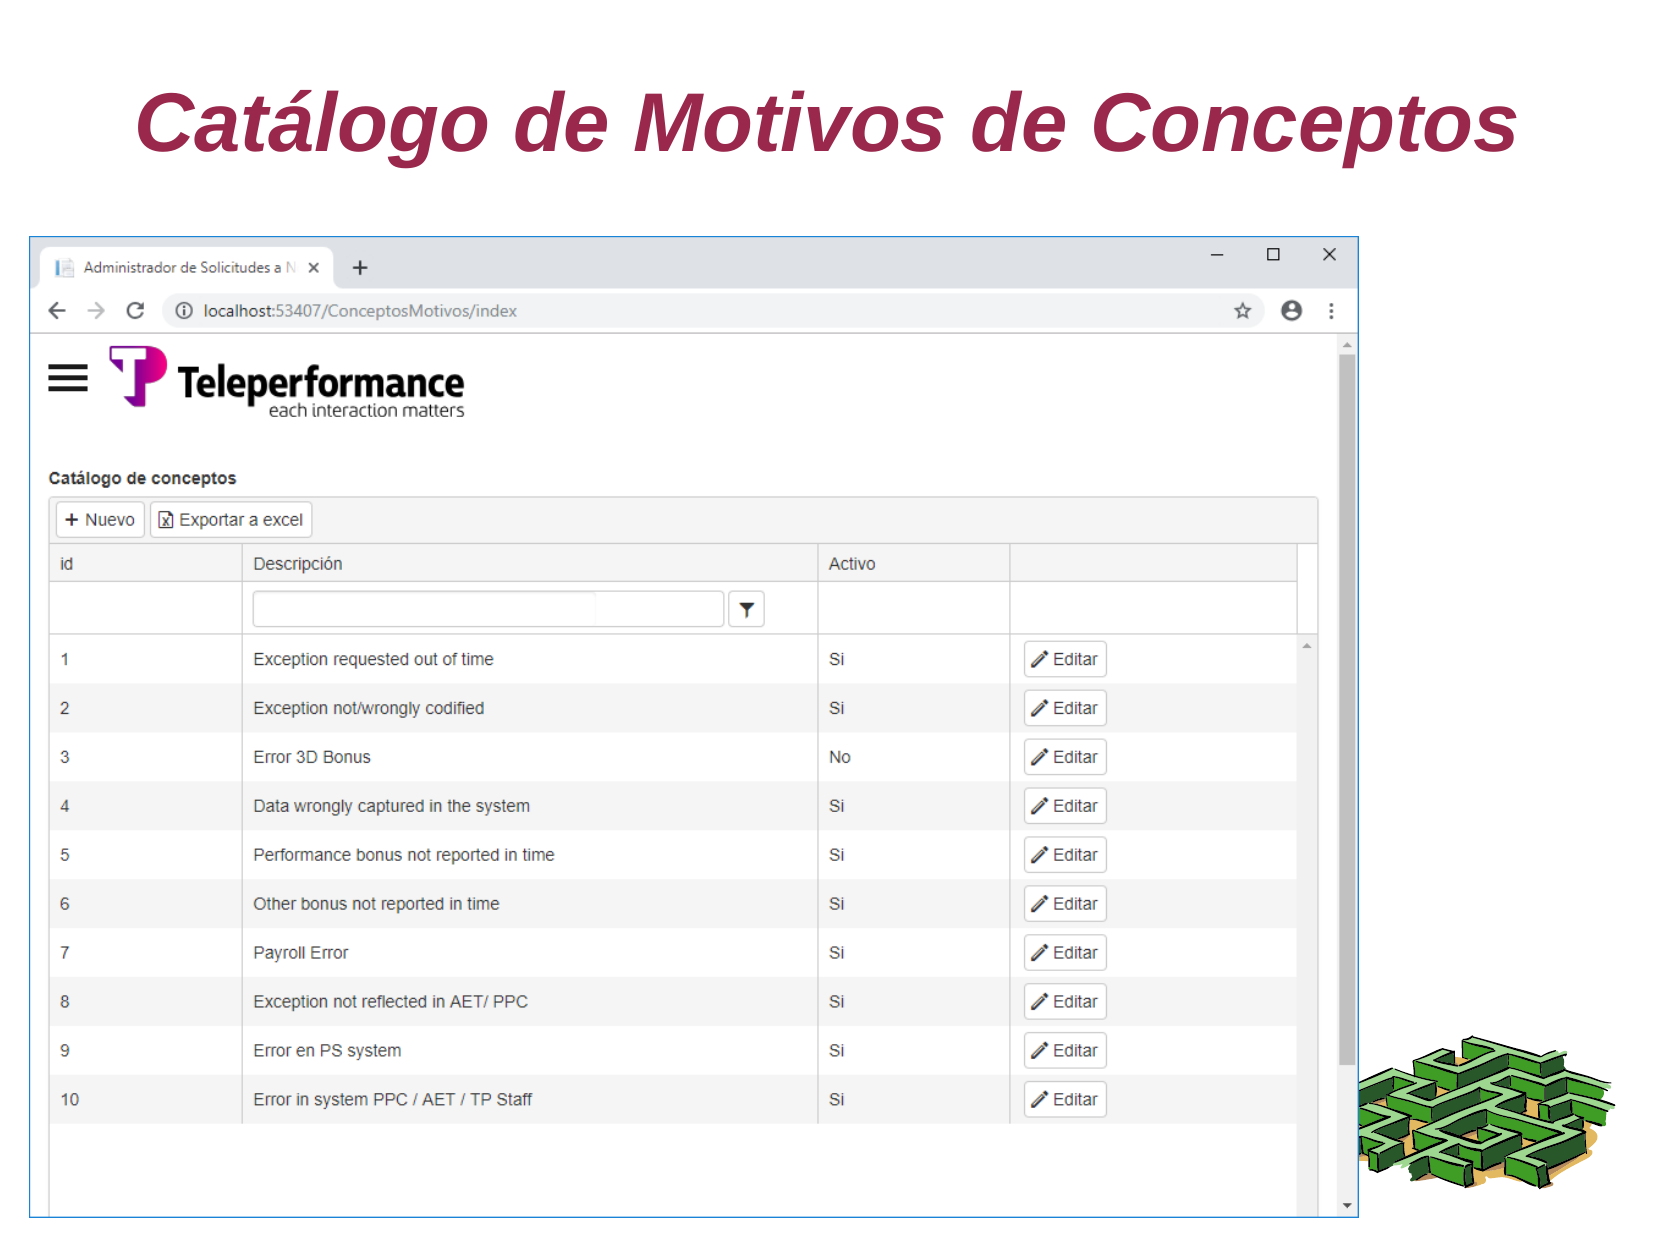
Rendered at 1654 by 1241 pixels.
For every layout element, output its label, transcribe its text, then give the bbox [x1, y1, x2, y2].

title Catálogo de Motivos de Conceptos [121, 19, 1534, 227]
picture [29, 236, 1359, 1218]
